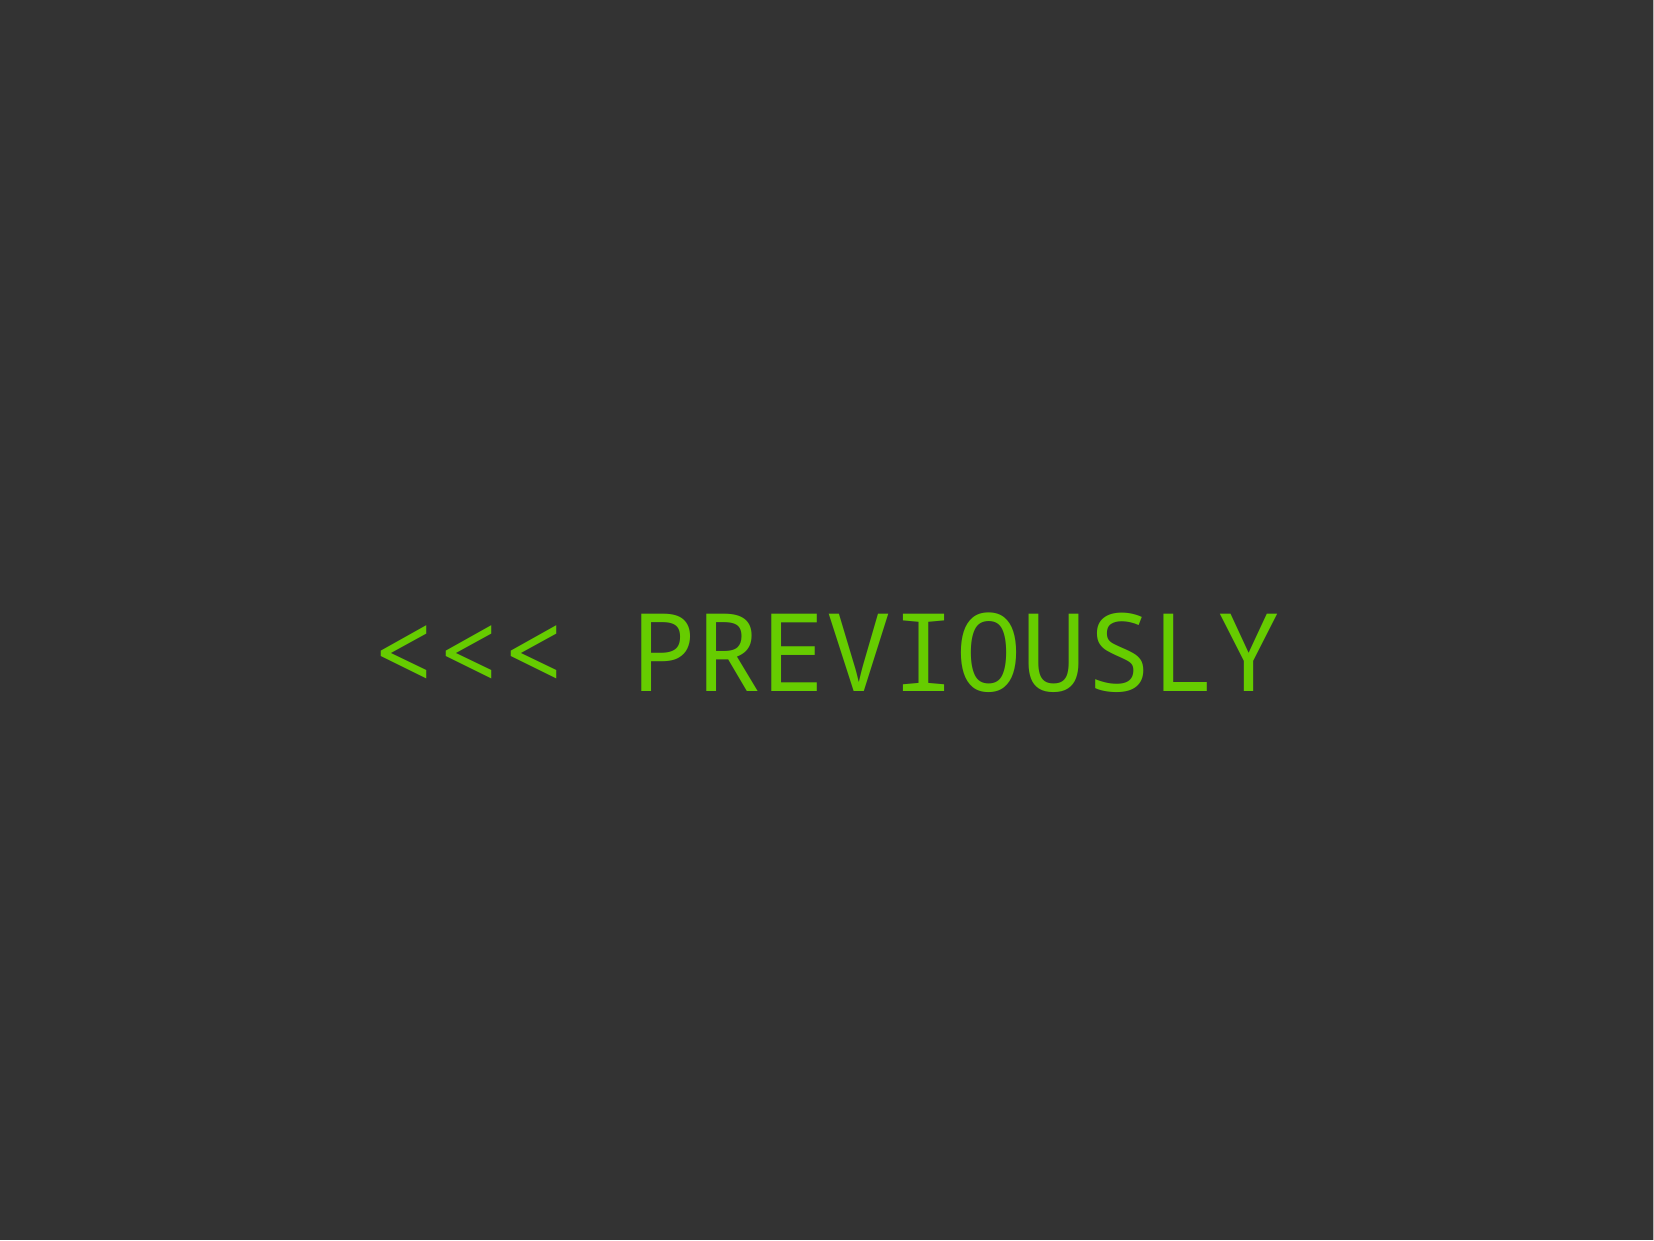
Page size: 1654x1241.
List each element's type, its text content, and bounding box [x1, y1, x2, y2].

subtitle <<< PREVIOUSLY [82, 290, 1571, 1010]
